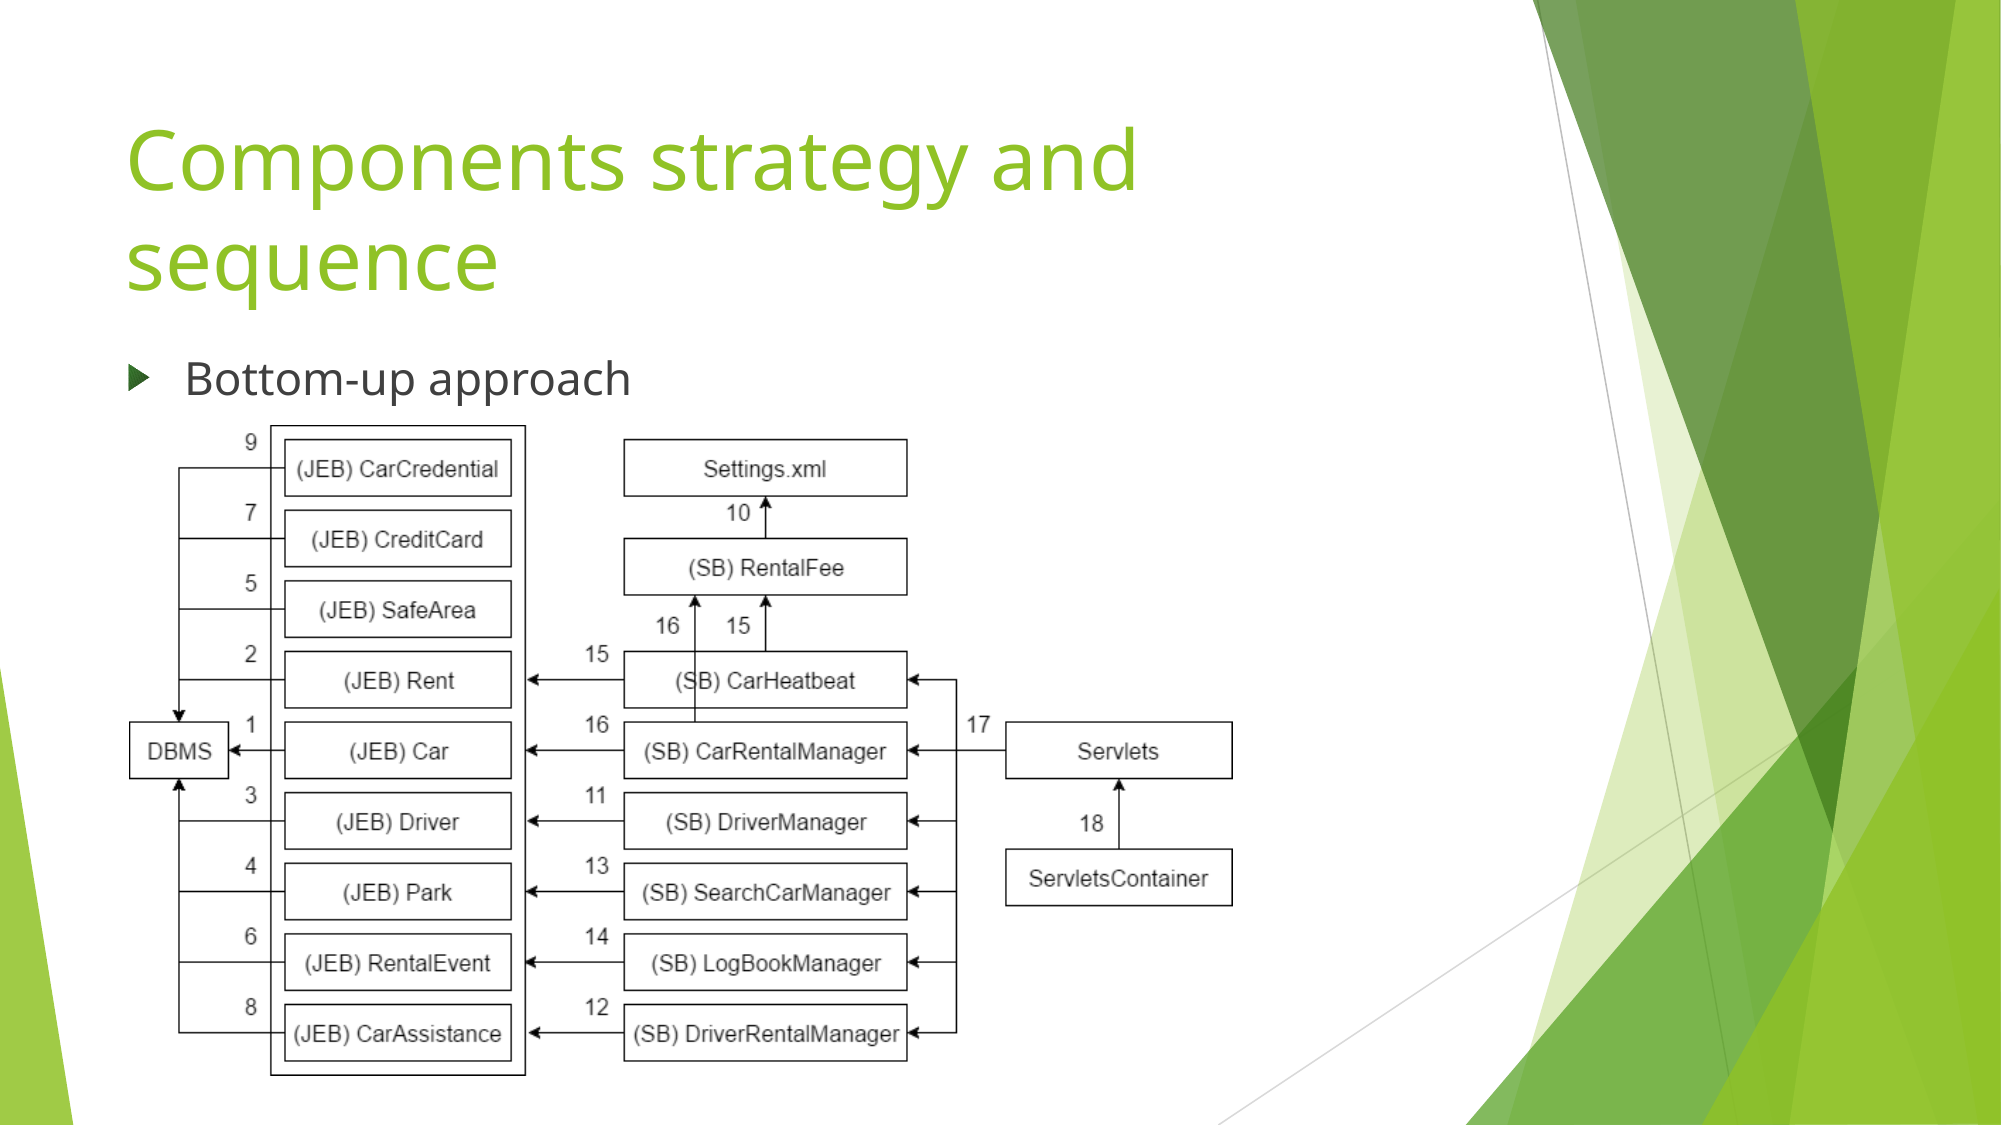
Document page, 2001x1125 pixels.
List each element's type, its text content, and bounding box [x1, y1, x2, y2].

picture [129, 425, 1233, 1076]
list Bottom-up approach [113, 342, 1524, 980]
title Components strategy and sequence [111, 99, 1522, 317]
